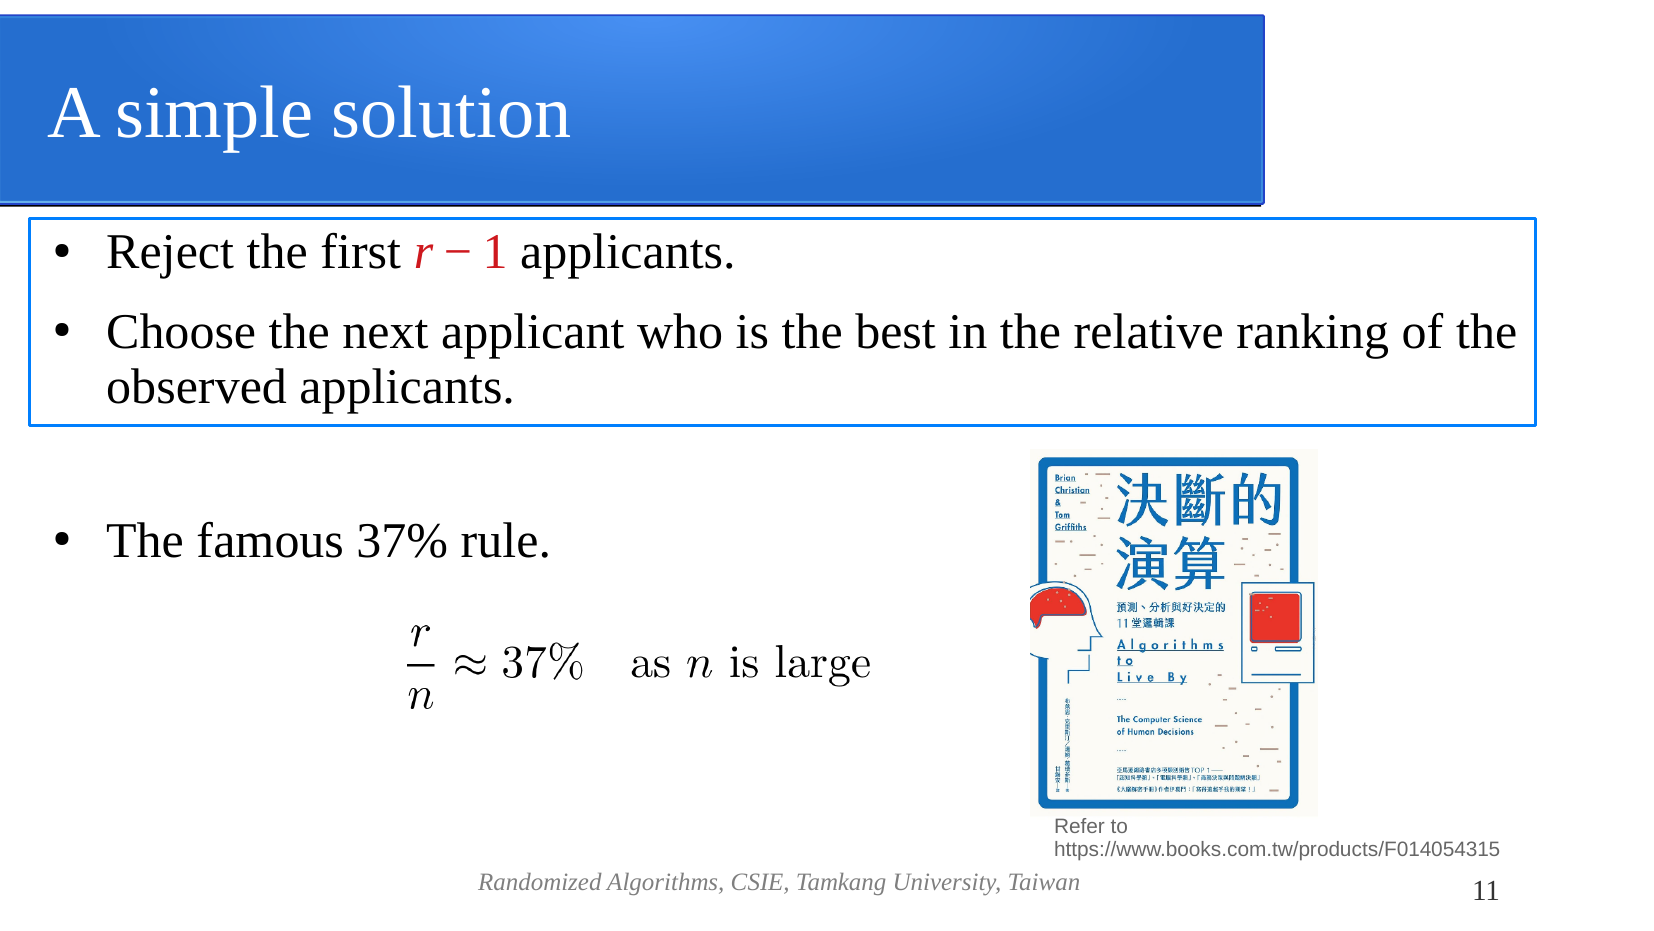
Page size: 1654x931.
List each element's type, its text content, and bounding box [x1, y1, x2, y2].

picture [407, 625, 870, 709]
list Reject the first r − 1 applicants. Choose the next applicant who is the best in the relative ranking of the observed applicants. The famous 37% rule. [35, 427, 1524, 827]
text_box Refer to https://www.books.com.tw/products/F014054315 [1039, 807, 1536, 892]
picture [1030, 449, 1318, 827]
list Reject the first r − 1 applicants. Choose the next applicant who is the best in the relative ranking of the observed applicants. The famous 37% rule. [35, 224, 1524, 424]
title A simple solution [47, 35, 1199, 189]
